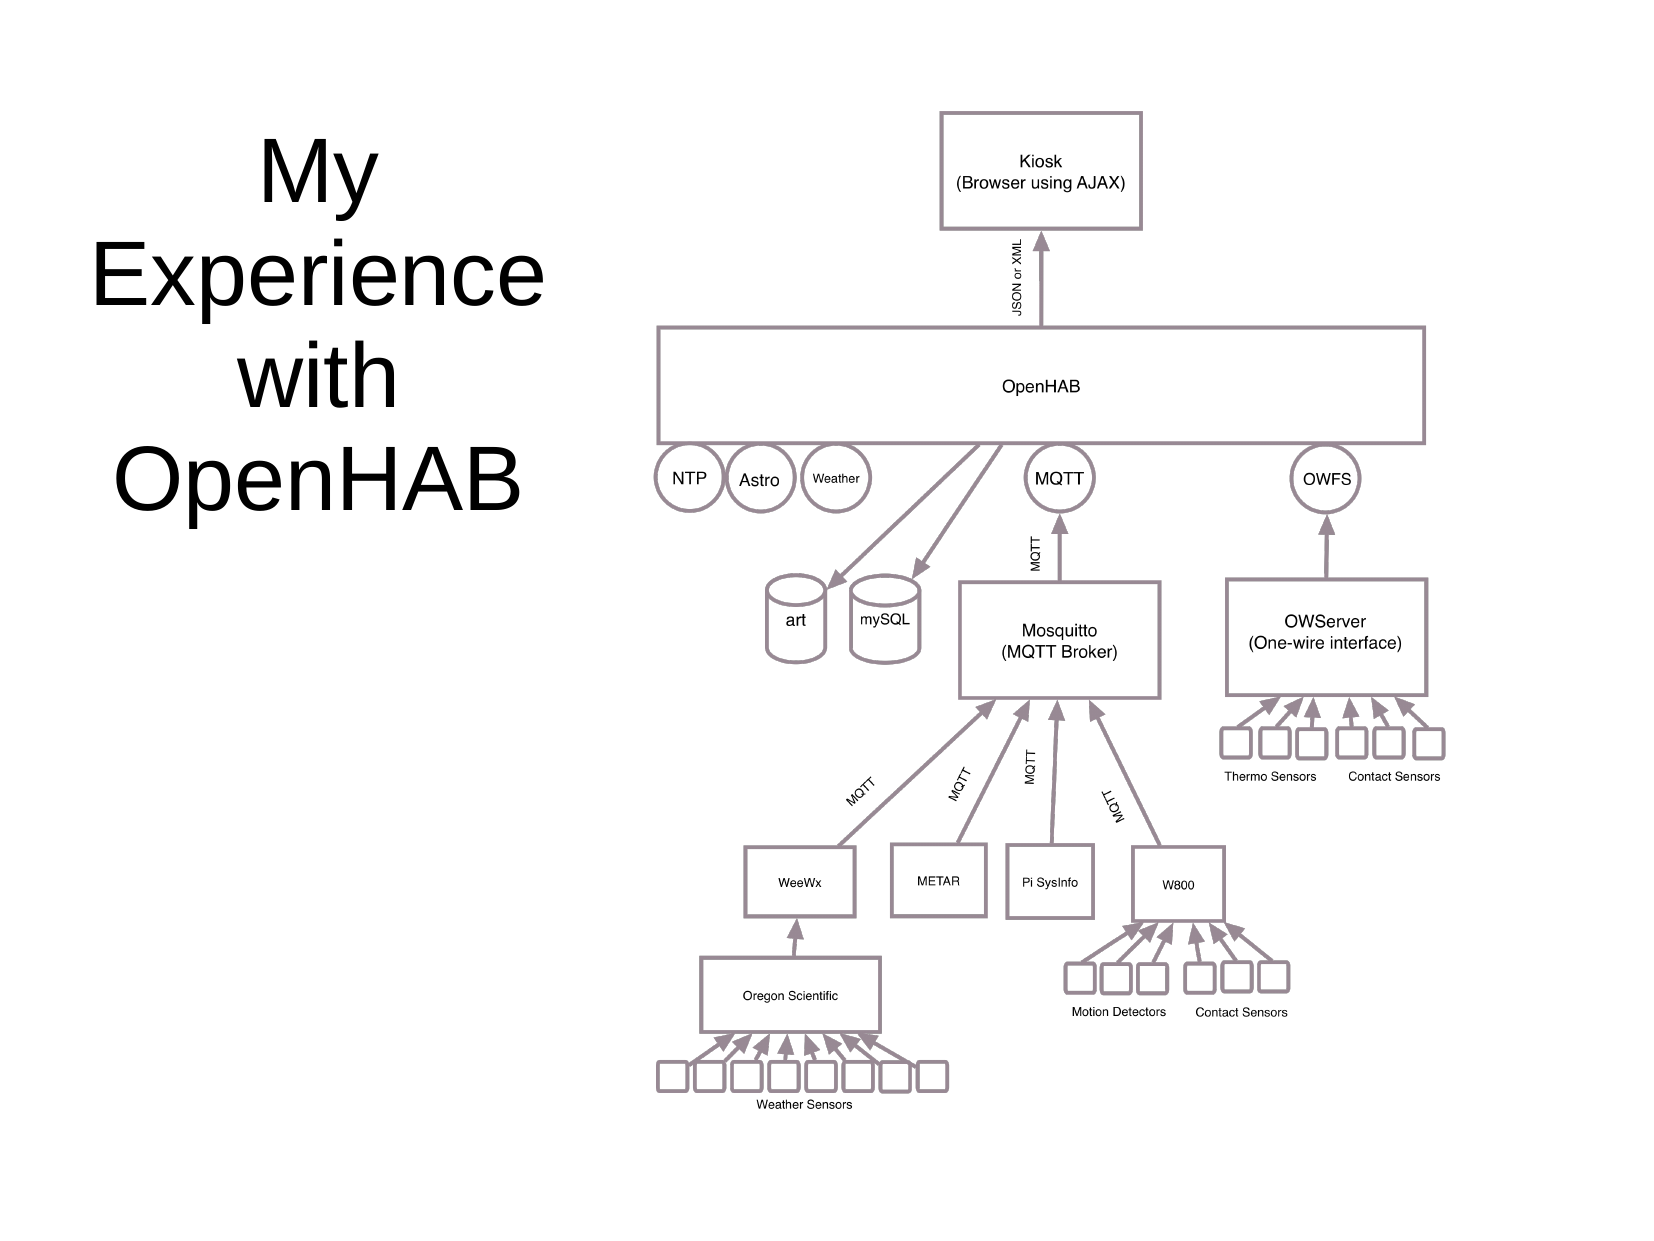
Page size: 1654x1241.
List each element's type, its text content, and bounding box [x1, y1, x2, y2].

title My Experience with OpenHAB [82, 49, 556, 601]
picture [630, 100, 1486, 1126]
